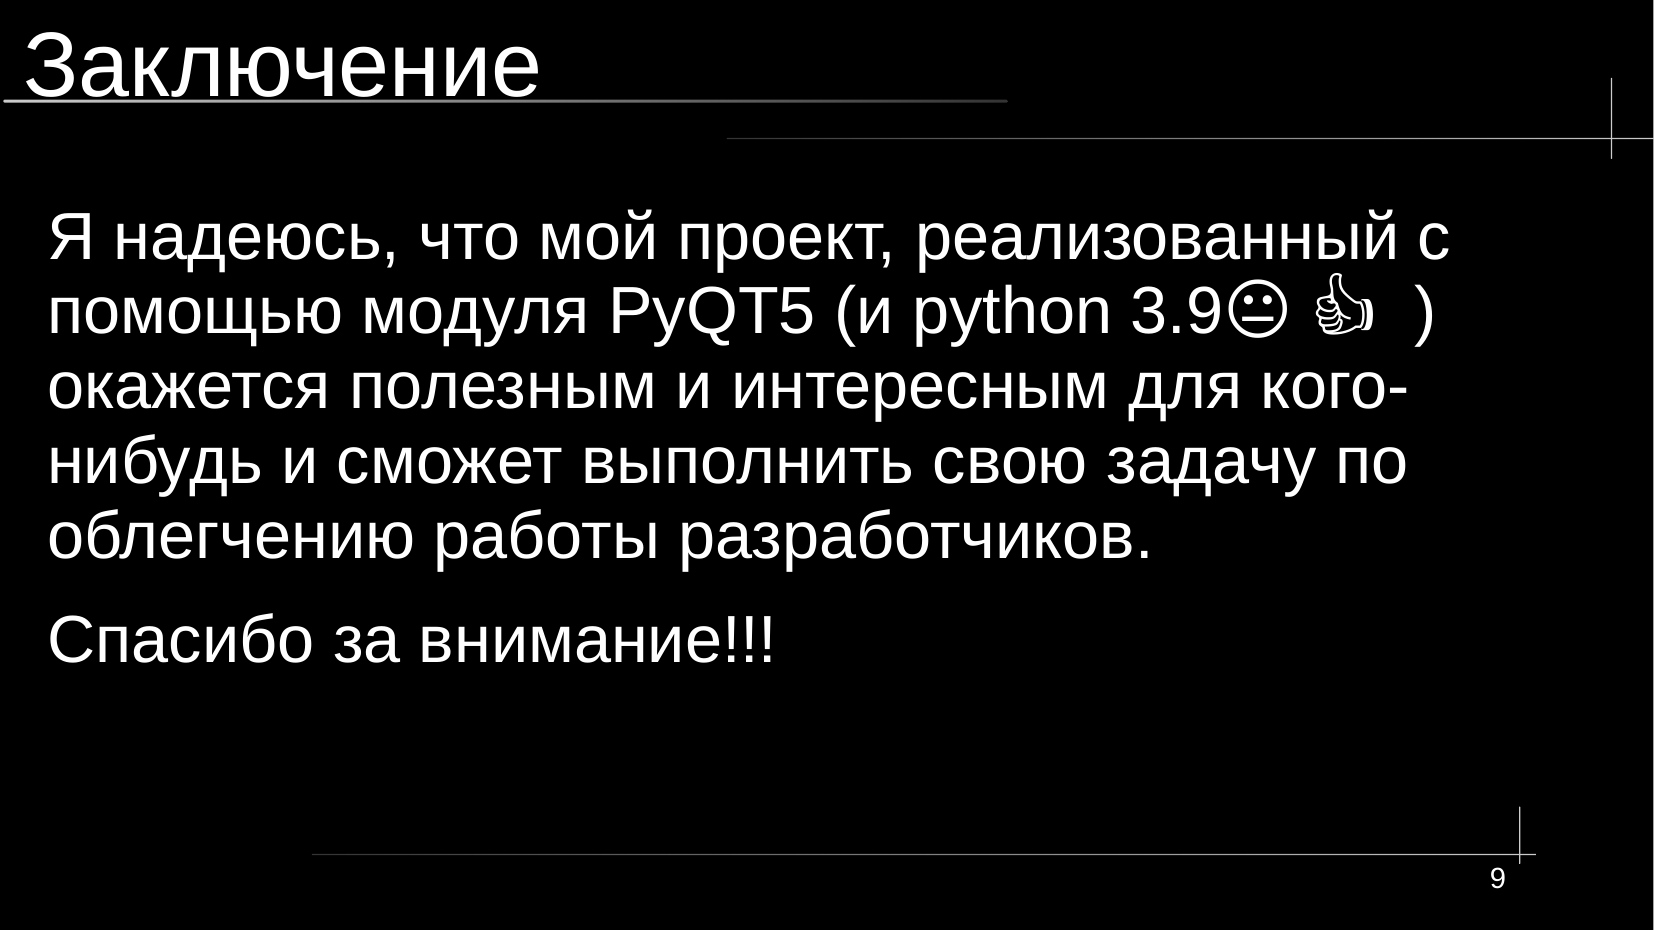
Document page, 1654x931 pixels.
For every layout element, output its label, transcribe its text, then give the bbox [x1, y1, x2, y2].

list Я надеюсь, что мой проект, реализованный с помощью модуля PyQT5 (и python 3.9😐 👍 ) окажется полезным и интересным для кого-нибудь и сможет выполнить свою задачу по облегчению работы разработчиков. Спасибо за внимание!!! [47, 198, 1536, 739]
title Заключение [23, 11, 1589, 119]
